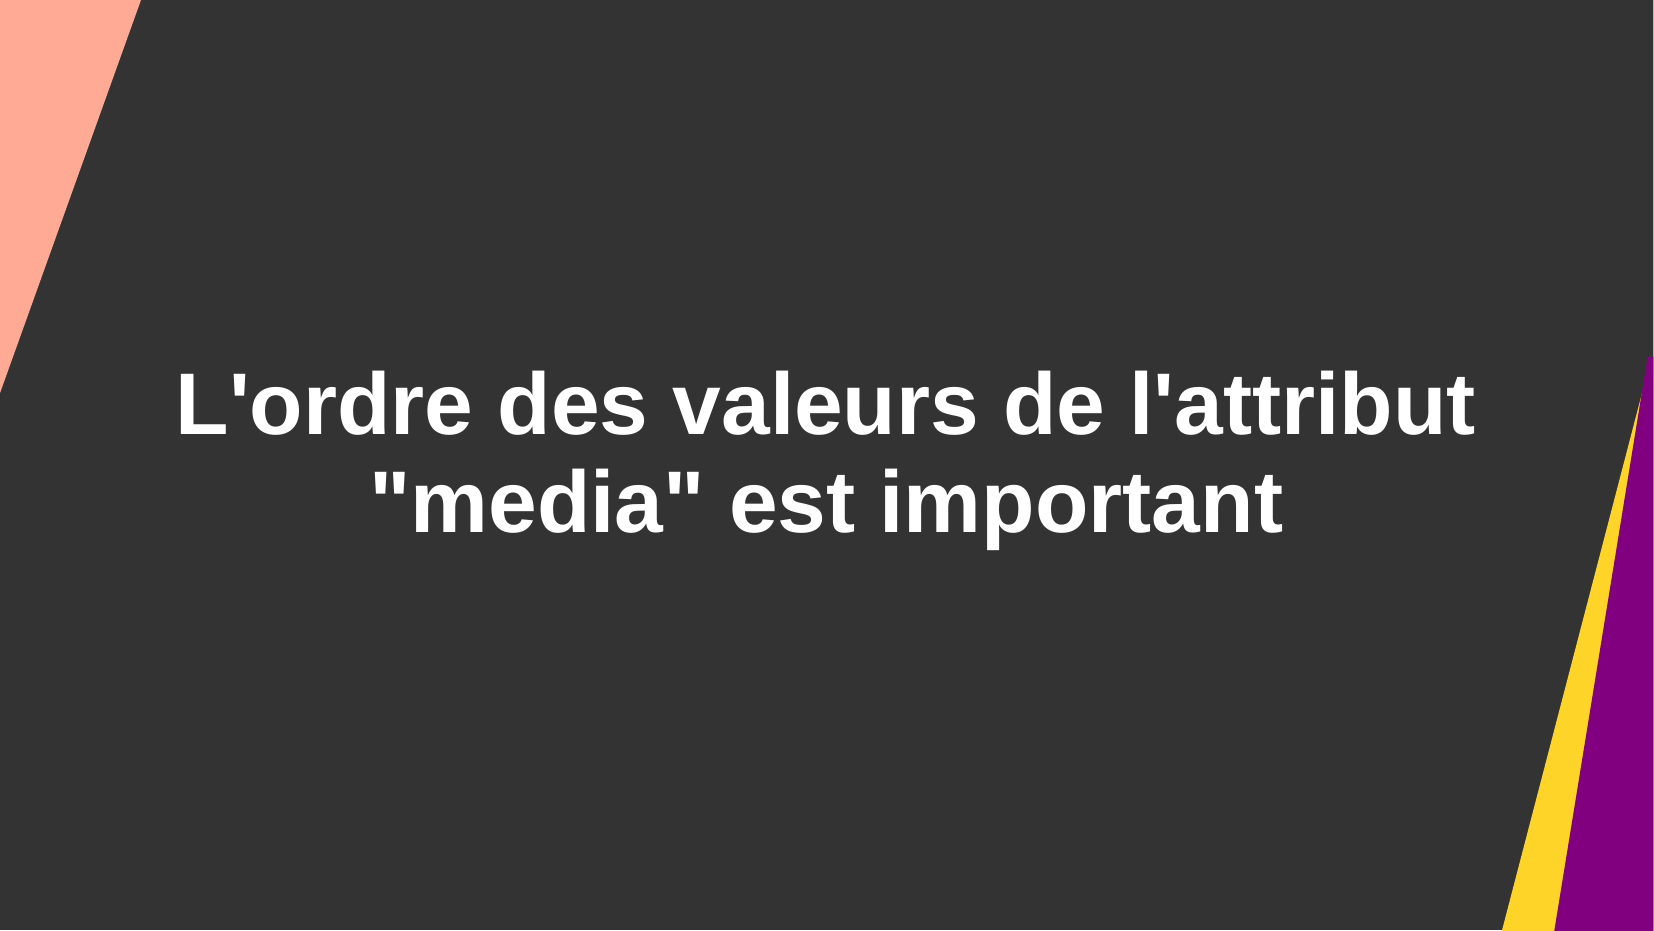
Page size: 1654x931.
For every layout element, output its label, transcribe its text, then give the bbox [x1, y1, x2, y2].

text_box [1501, 356, 1654, 931]
title L'ordre des valeurs de l'attribut "media" est important [31, 355, 1622, 649]
text_box [0, 0, 142, 394]
